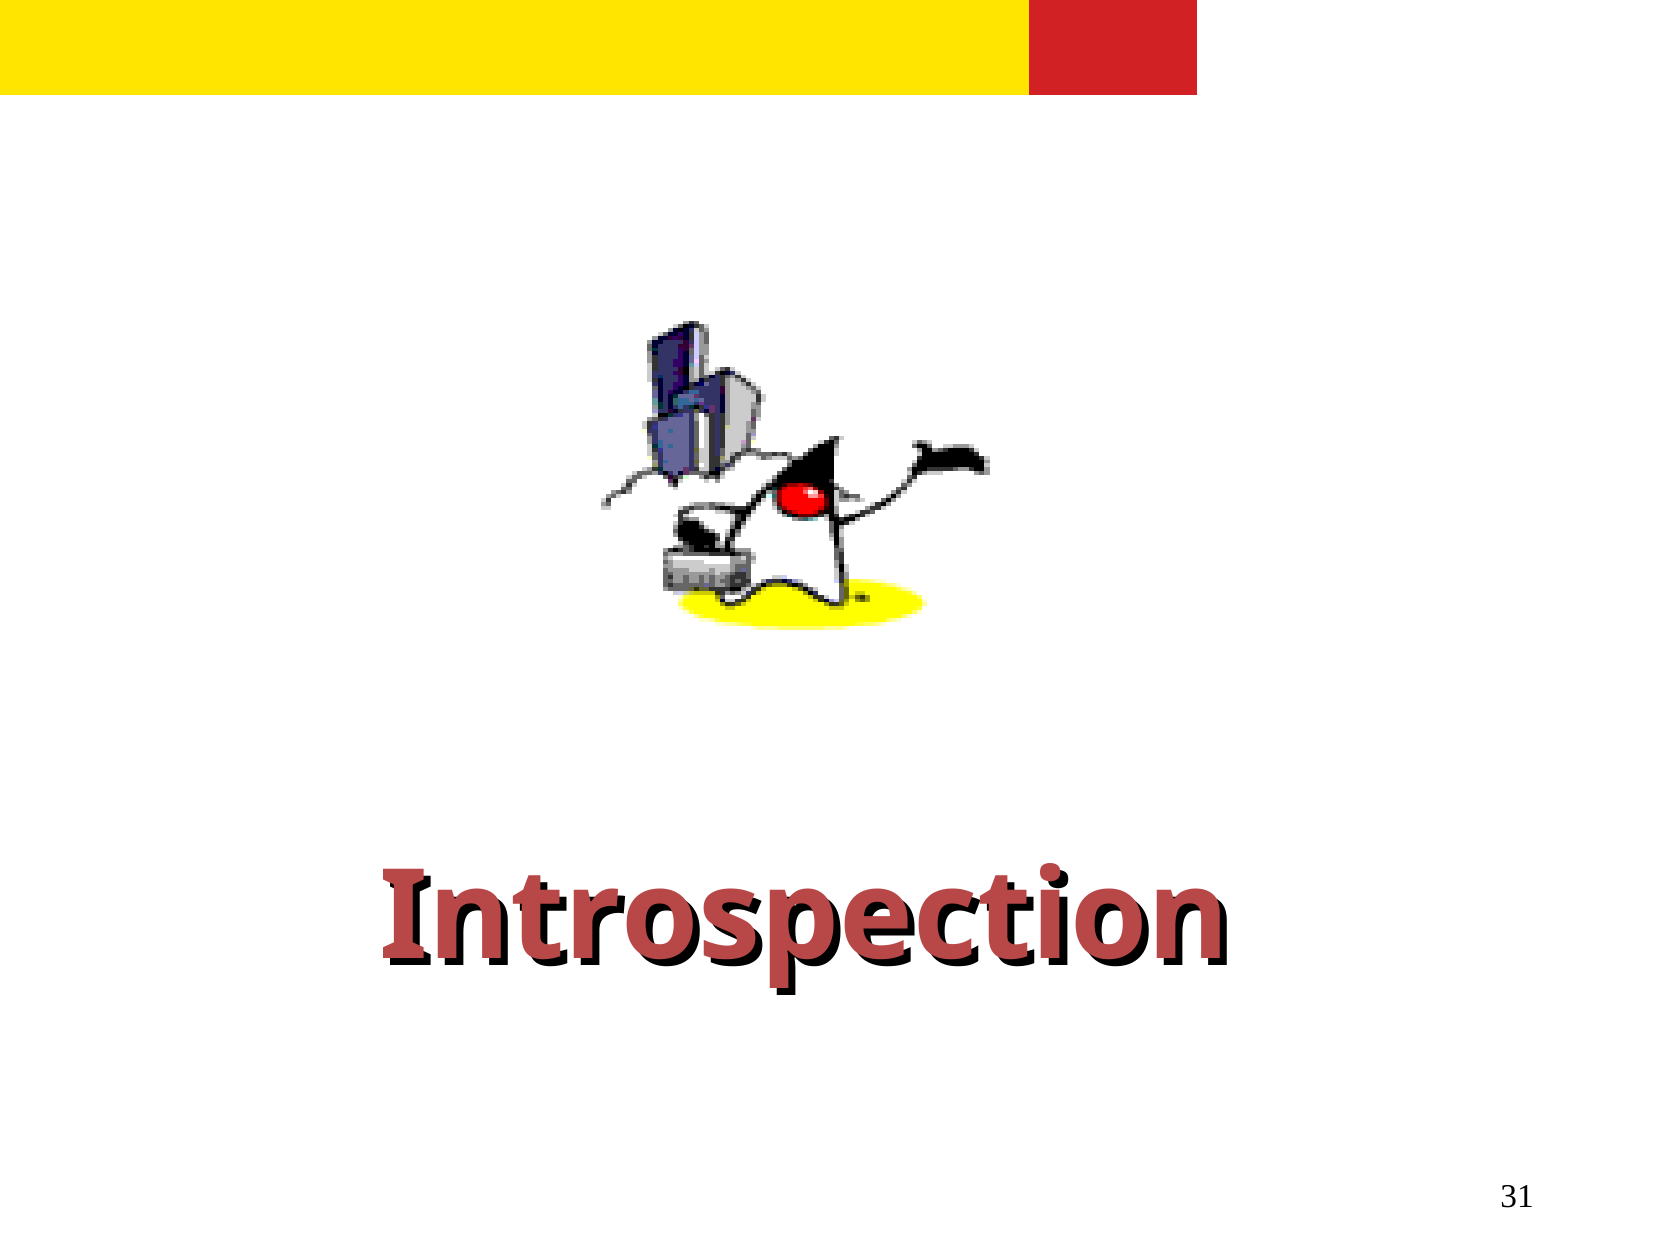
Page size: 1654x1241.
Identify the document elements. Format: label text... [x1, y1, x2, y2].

title Introspection [179, 691, 1431, 1130]
picture [601, 321, 990, 630]
